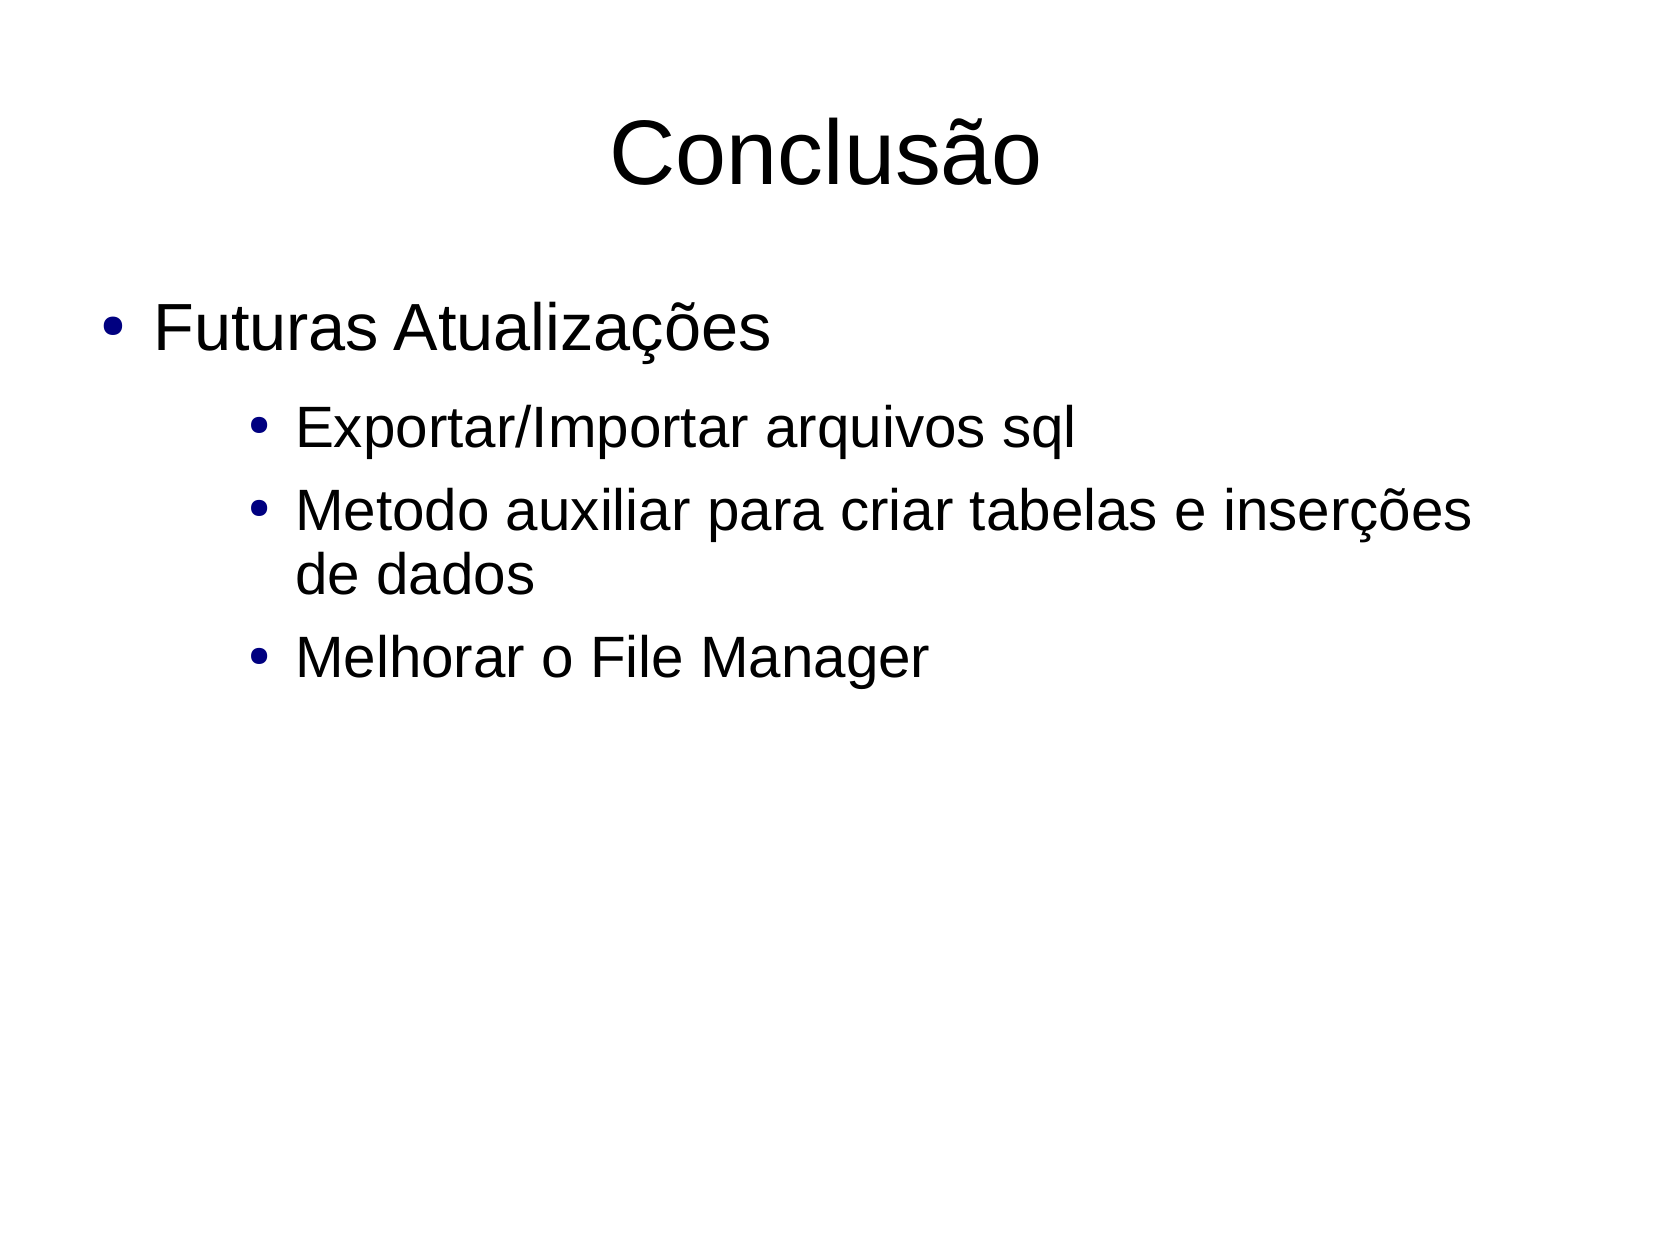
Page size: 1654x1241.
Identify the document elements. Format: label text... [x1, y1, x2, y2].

title Conclusão [82, 49, 1571, 257]
list Futuras Atualizações Exportar/Importar arquivos sql Metodo auxiliar para criar tabelas e inserções de dados Melhorar o File Manager [82, 290, 1538, 1010]
